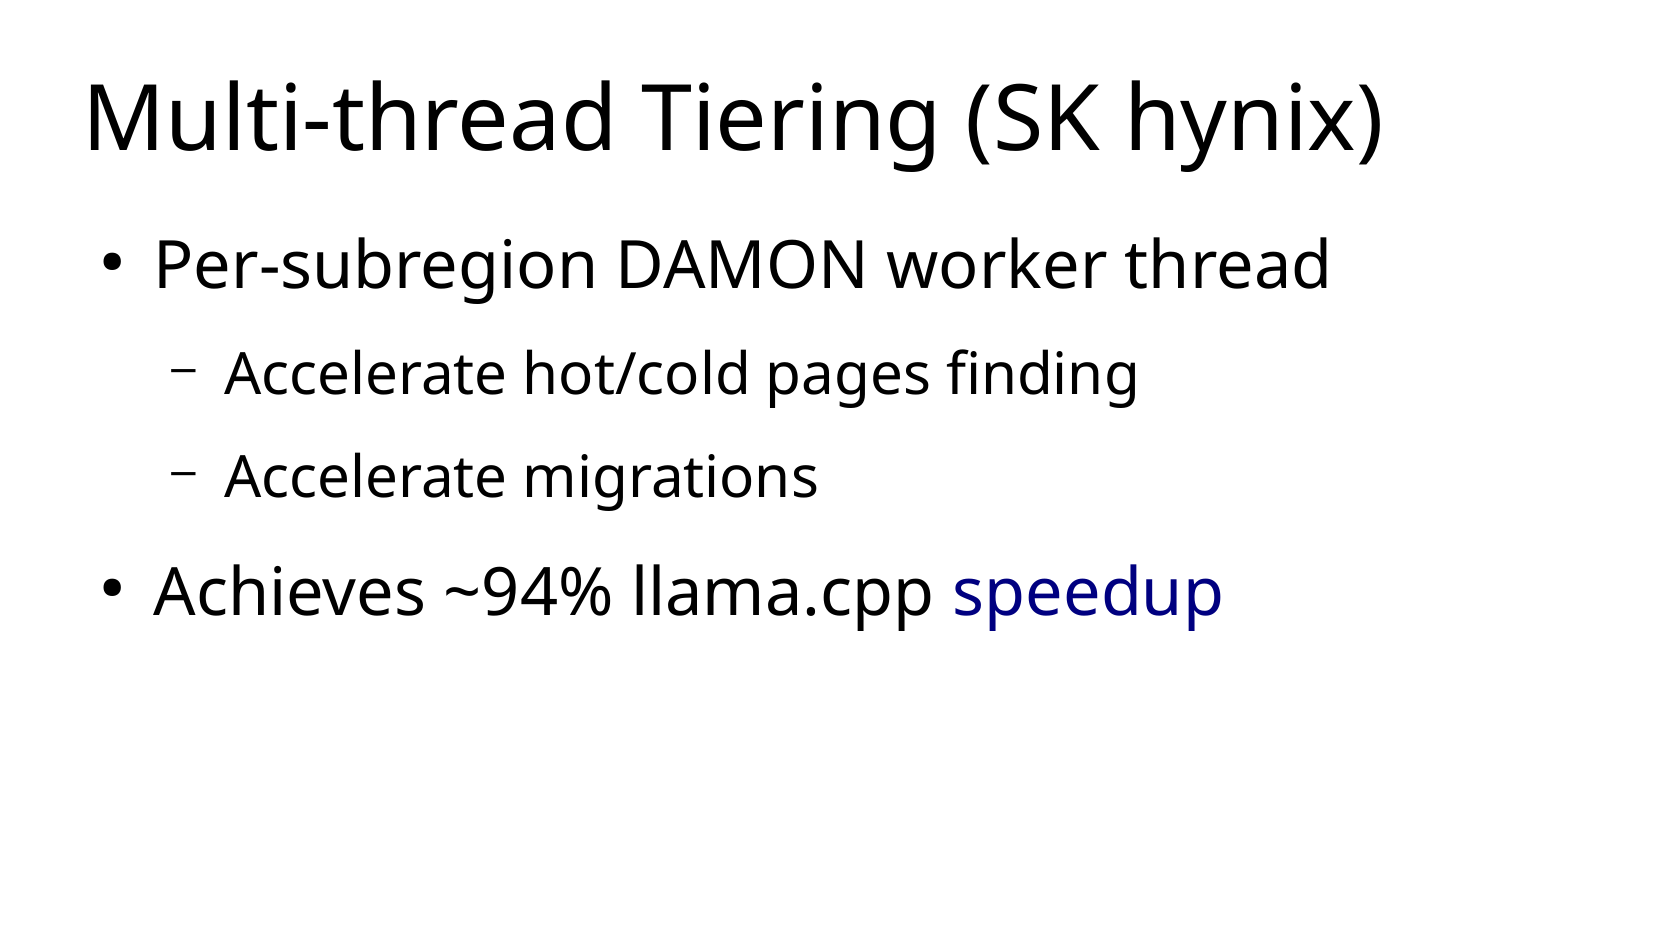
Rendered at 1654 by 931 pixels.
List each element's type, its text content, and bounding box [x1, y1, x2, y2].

title Multi-thread Tiering (SK hynix) [82, 37, 1571, 193]
list Per-subregion DAMON worker thread Accelerate hot/cold pages finding Accelerate migrations Achieves ~94% llama.cpp speedup [82, 217, 1571, 758]
